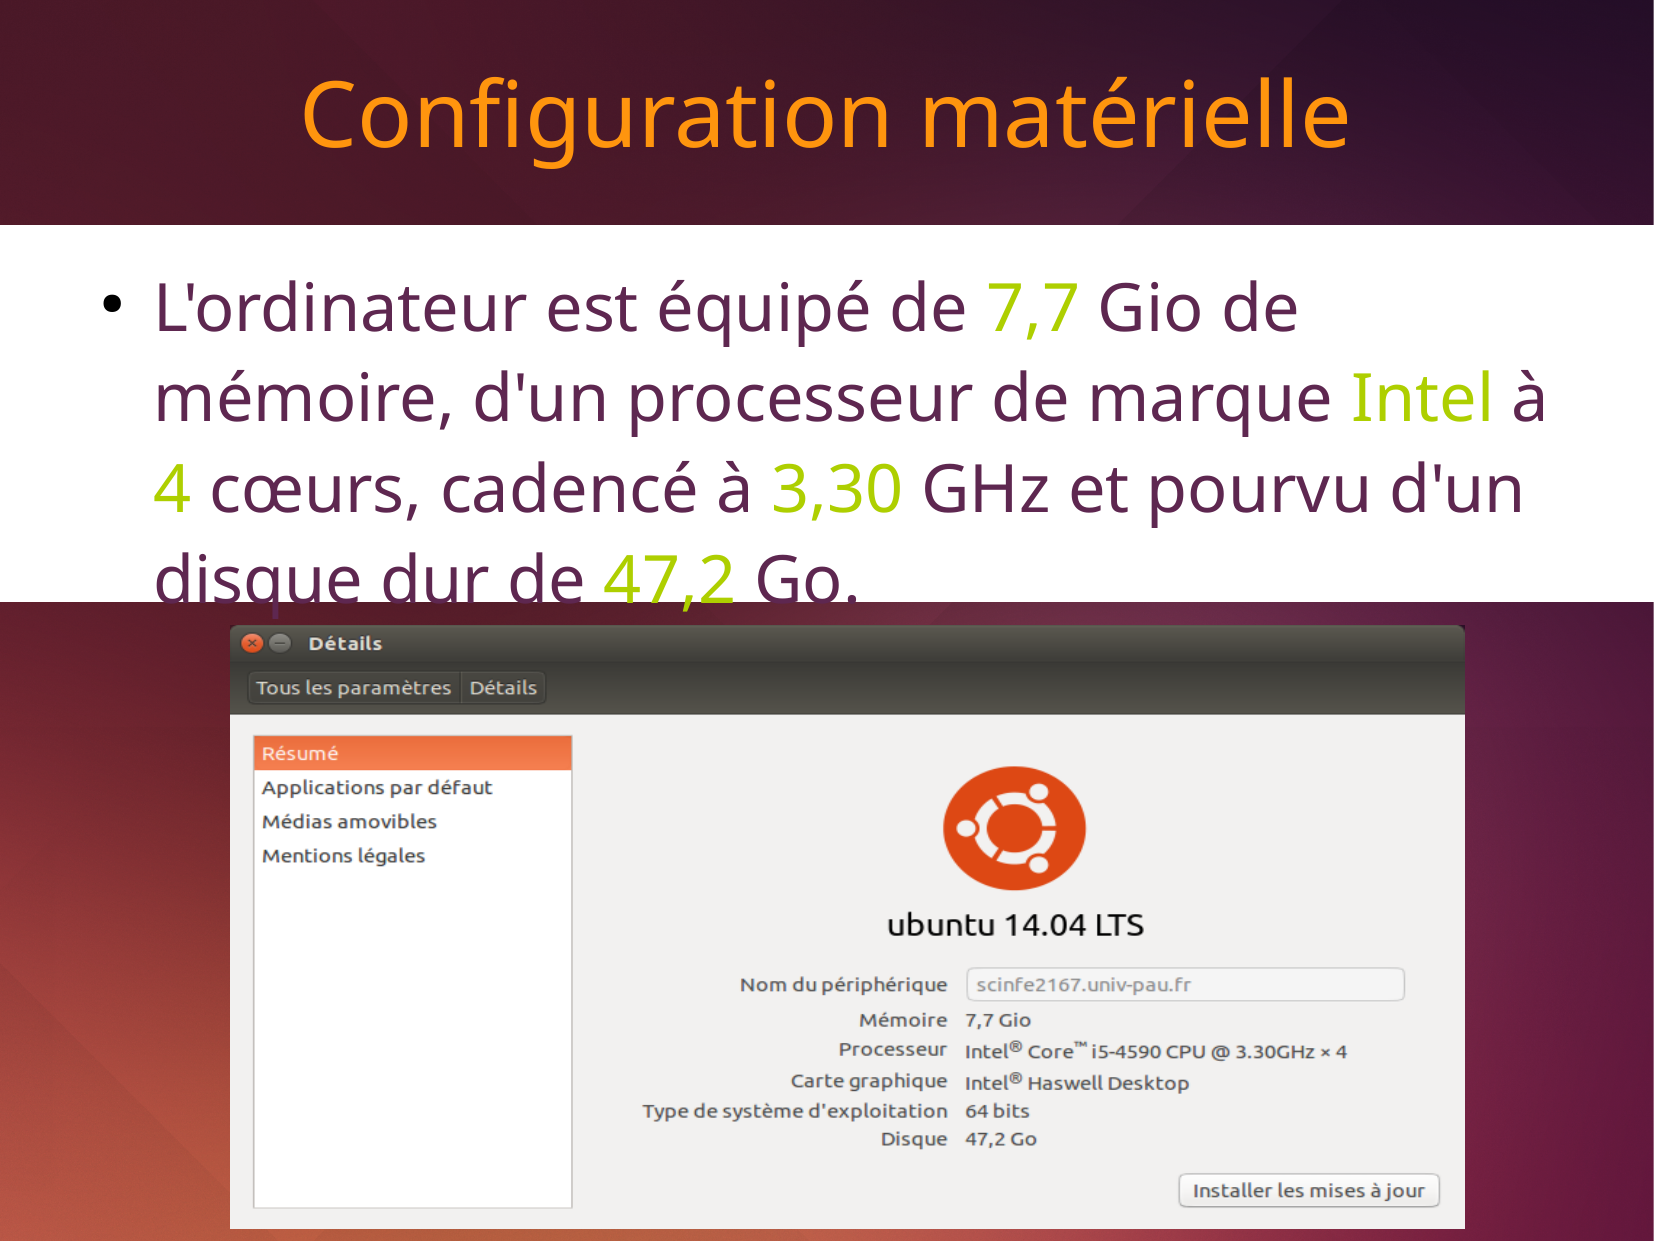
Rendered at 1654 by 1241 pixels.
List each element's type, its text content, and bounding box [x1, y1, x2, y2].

list L'ordinateur est équipé de 7,7 Gio de mémoire, d'un processeur de marque Intel à 4 cœurs, cadencé à 3,30 GHz et pourvu d'un disque dur de 47,2 Go. [82, 259, 1571, 1111]
picture [0, 0, 1654, 1241]
title Configuration matérielle [82, 8, 1571, 216]
